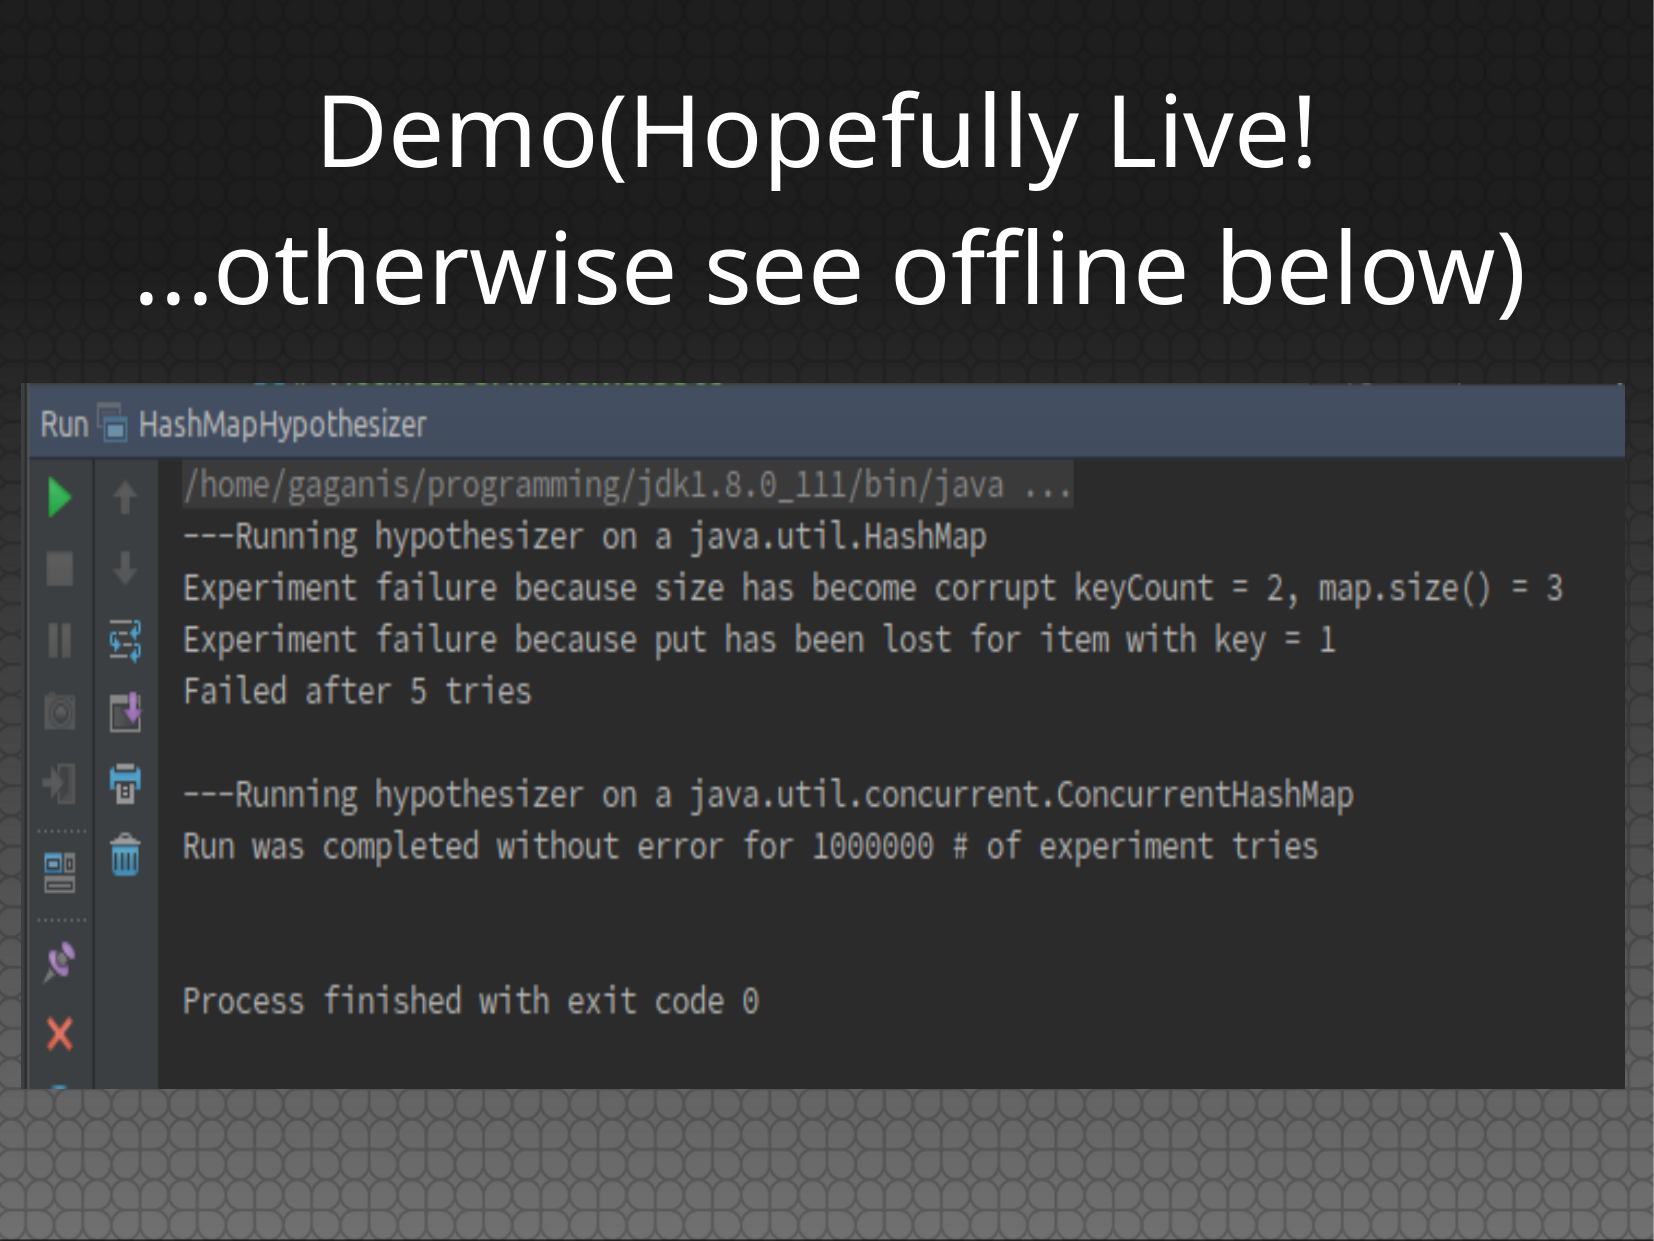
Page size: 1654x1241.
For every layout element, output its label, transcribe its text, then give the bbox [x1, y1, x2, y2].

title Demo(Hopefully Live! ...otherwise see offline below) [68, 22, 1593, 372]
picture [0, 0, 1654, 1241]
